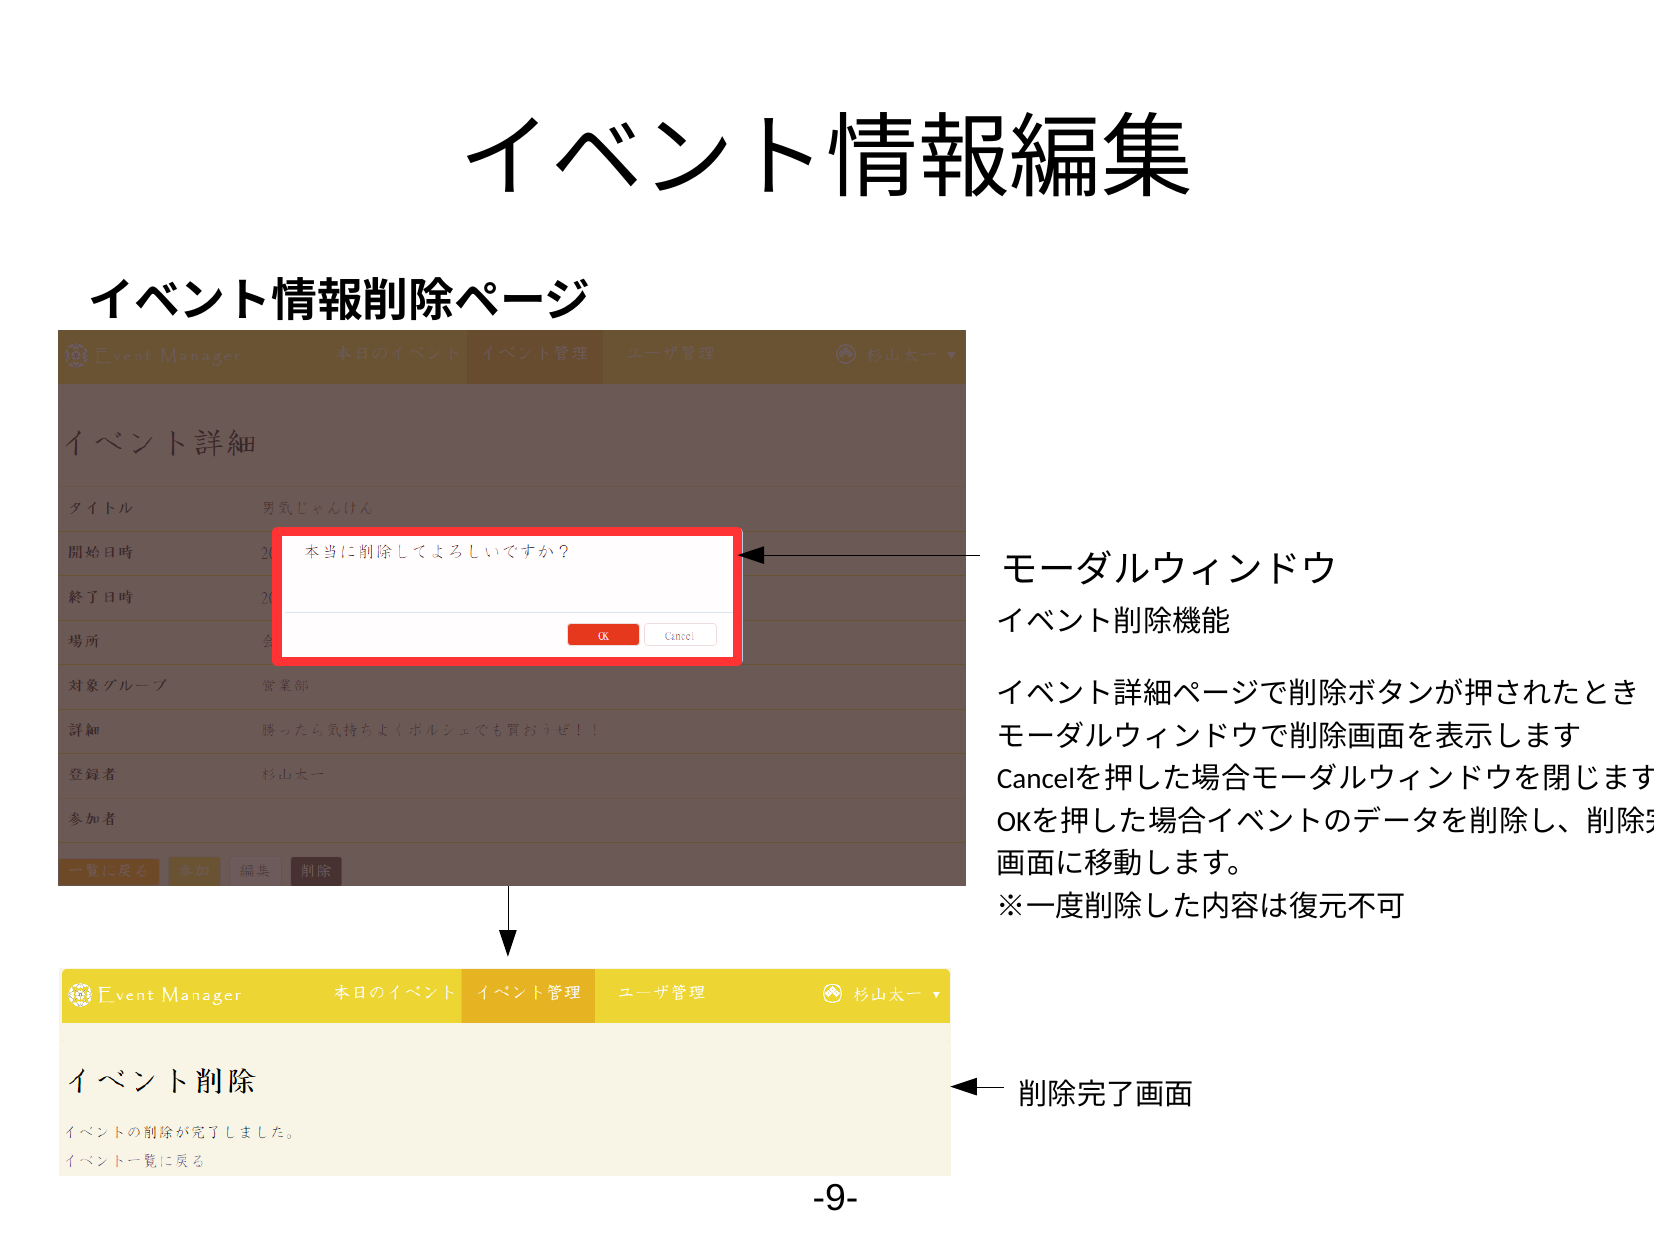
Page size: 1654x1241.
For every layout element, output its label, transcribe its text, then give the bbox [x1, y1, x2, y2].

text_box イベント情報削除ページ [73, 256, 792, 363]
picture [282, 536, 733, 657]
text_box イベント削除機能 イベント詳細ページで削除ボタンが押されたとき モーダルウィンドウで削除画面を表示します Cancelを押した場合モーダルウィンドウを閉じます。 OKを押した場合イベントのデータを削除し、削除完了 画面に移動します。 ※一度削除した内容は復元不可 [982, 590, 1654, 922]
picture [58, 330, 966, 886]
text_box モーダルウィンドウ [985, 531, 1312, 584]
picture [59, 968, 951, 1176]
text_box 削除完了画面 [1003, 1062, 1229, 1108]
text_box -9- [0, 1169, 1654, 1227]
title イベント情報編集 [82, 49, 1571, 257]
